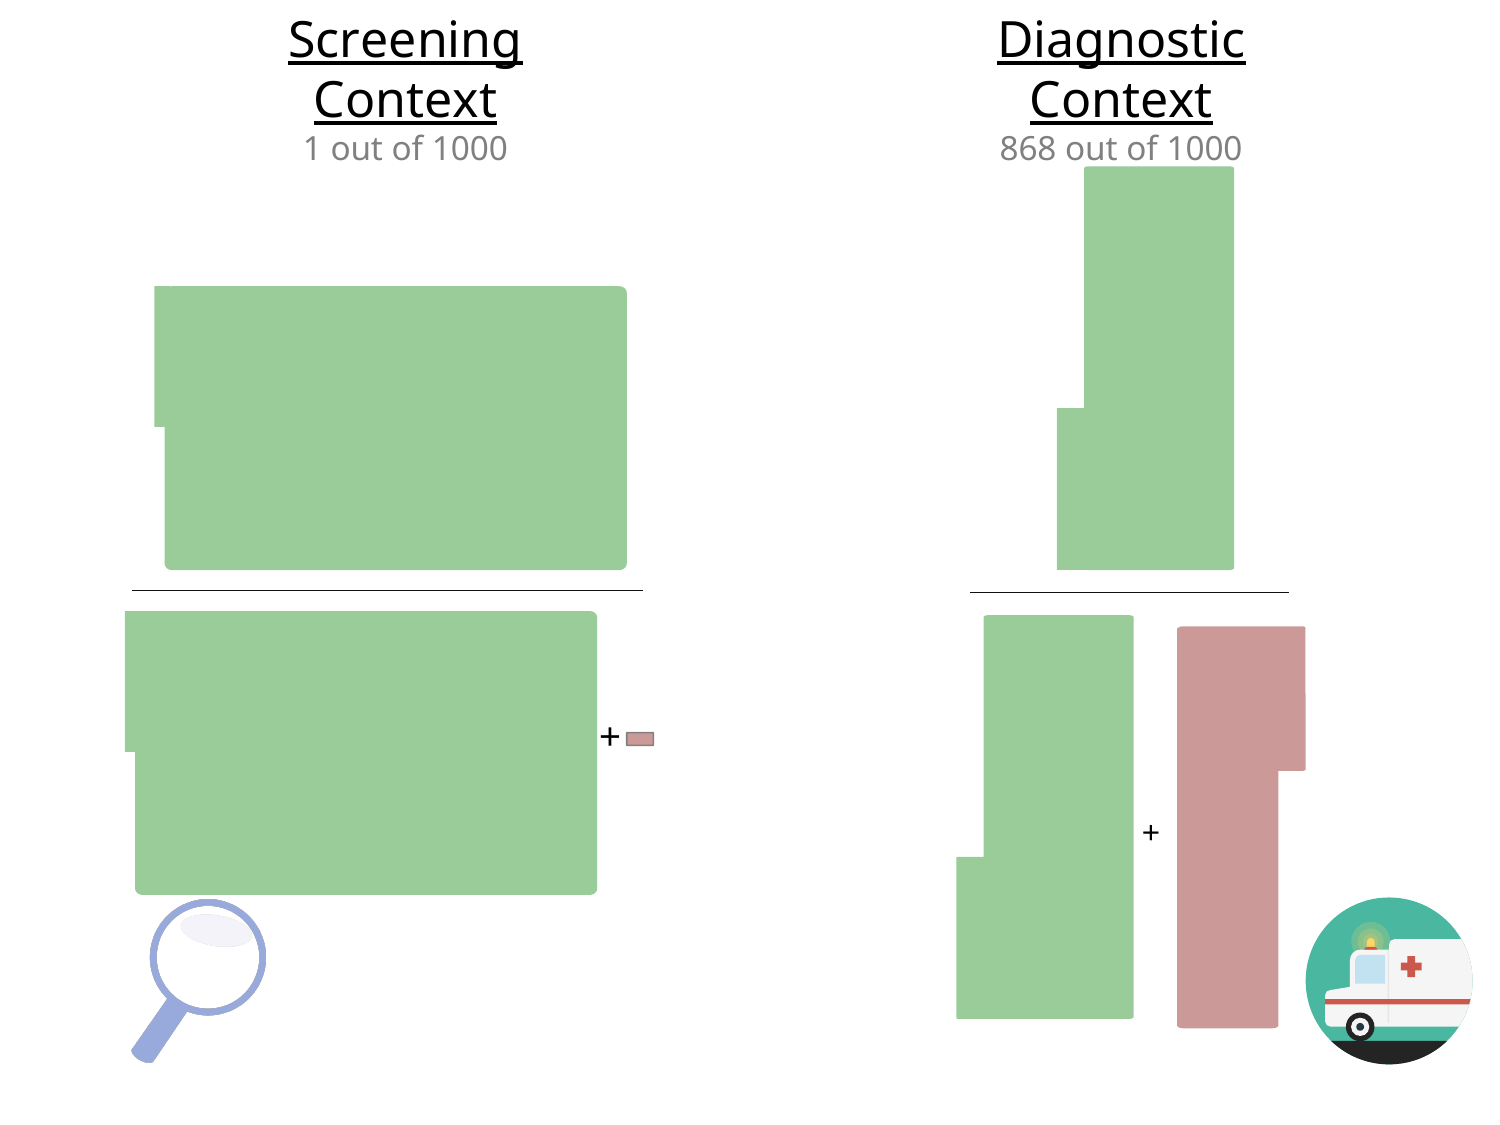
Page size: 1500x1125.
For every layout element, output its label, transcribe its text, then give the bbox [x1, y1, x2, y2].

picture [1305, 896, 1474, 1066]
text_box [626, 732, 654, 746]
text_box Screening Context 1 out of 1000 [211, 0, 601, 220]
text_box [154, 286, 627, 571]
text_box + [598, 708, 624, 766]
picture [131, 899, 266, 1066]
text_box [1177, 626, 1306, 1029]
text_box Diagnostic Context 868 out of 1000 [937, 0, 1306, 175]
text_box [1056, 166, 1235, 571]
text_box [124, 611, 598, 895]
text_box [956, 615, 1134, 1019]
text_box + [1134, 807, 1157, 859]
